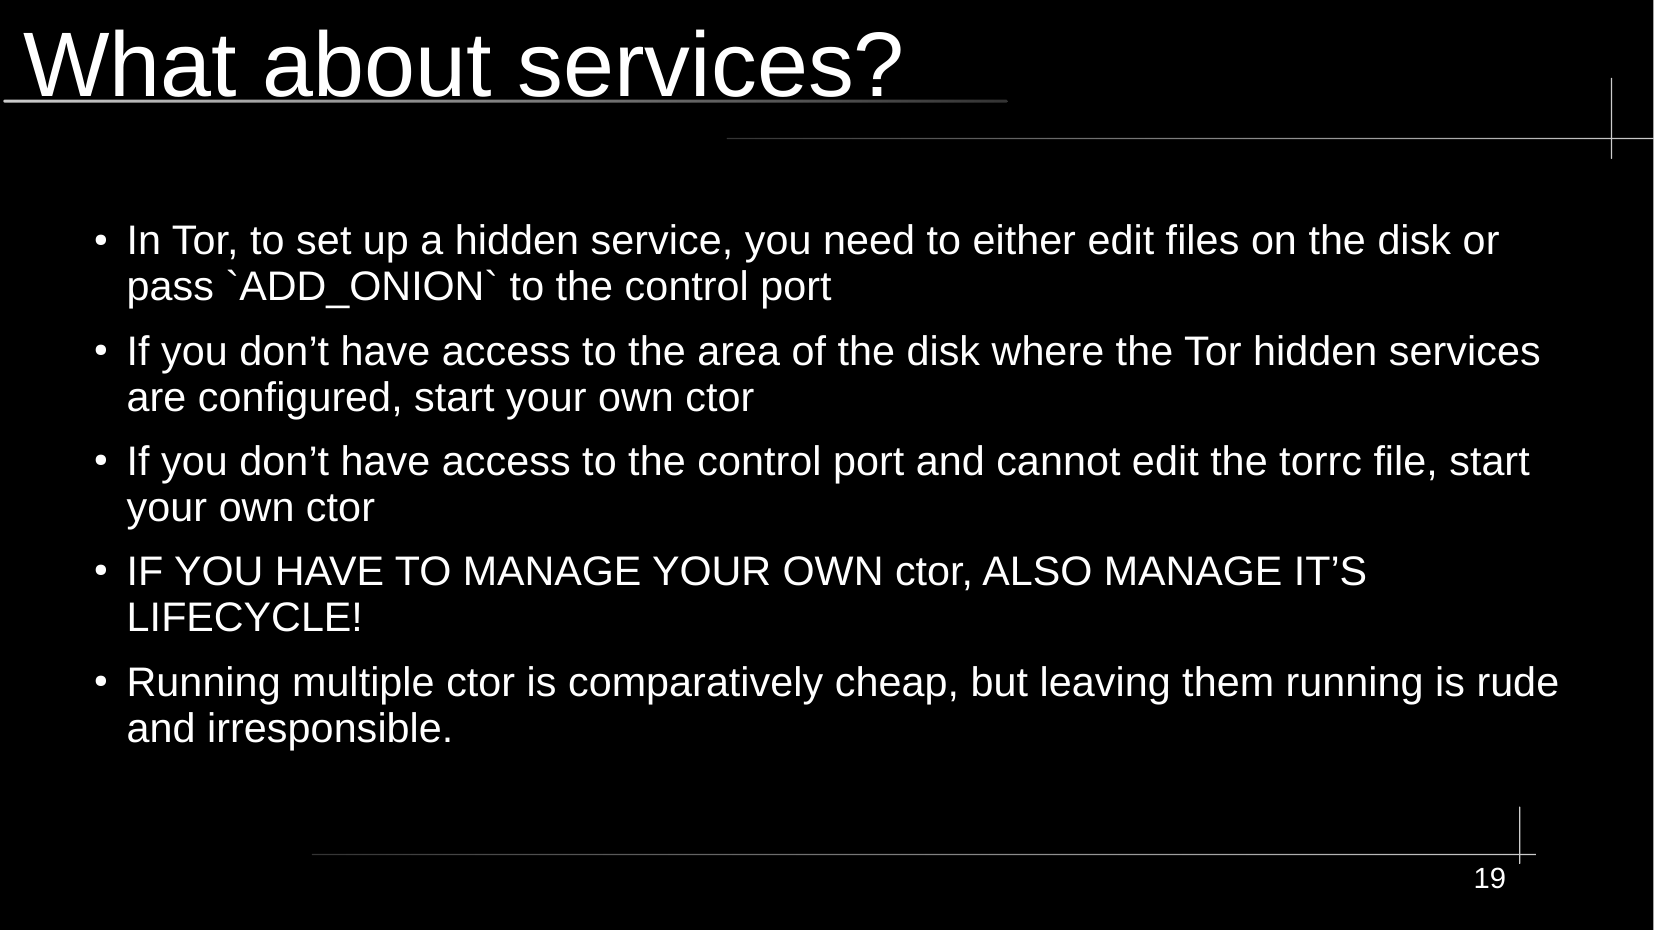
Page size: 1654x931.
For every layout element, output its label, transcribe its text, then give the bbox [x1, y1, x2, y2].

list In Tor, to set up a hidden service, you need to either edit files on the disk or pass `ADD_ONION` to the control port If you don’t have access to the area of the disk where the Tor hidden services are configured, start your own ctor If you don’t have access to the control port and cannot edit the torrc file, start your own ctor IF YOU HAVE TO MANAGE YOUR OWN ctor, ALSO MANAGE IT’S LIFECYCLE! Running multiple ctor is comparatively cheap, but leaving them running is rude and irresponsible. [82, 217, 1571, 758]
title What about services? [23, 11, 1589, 119]
